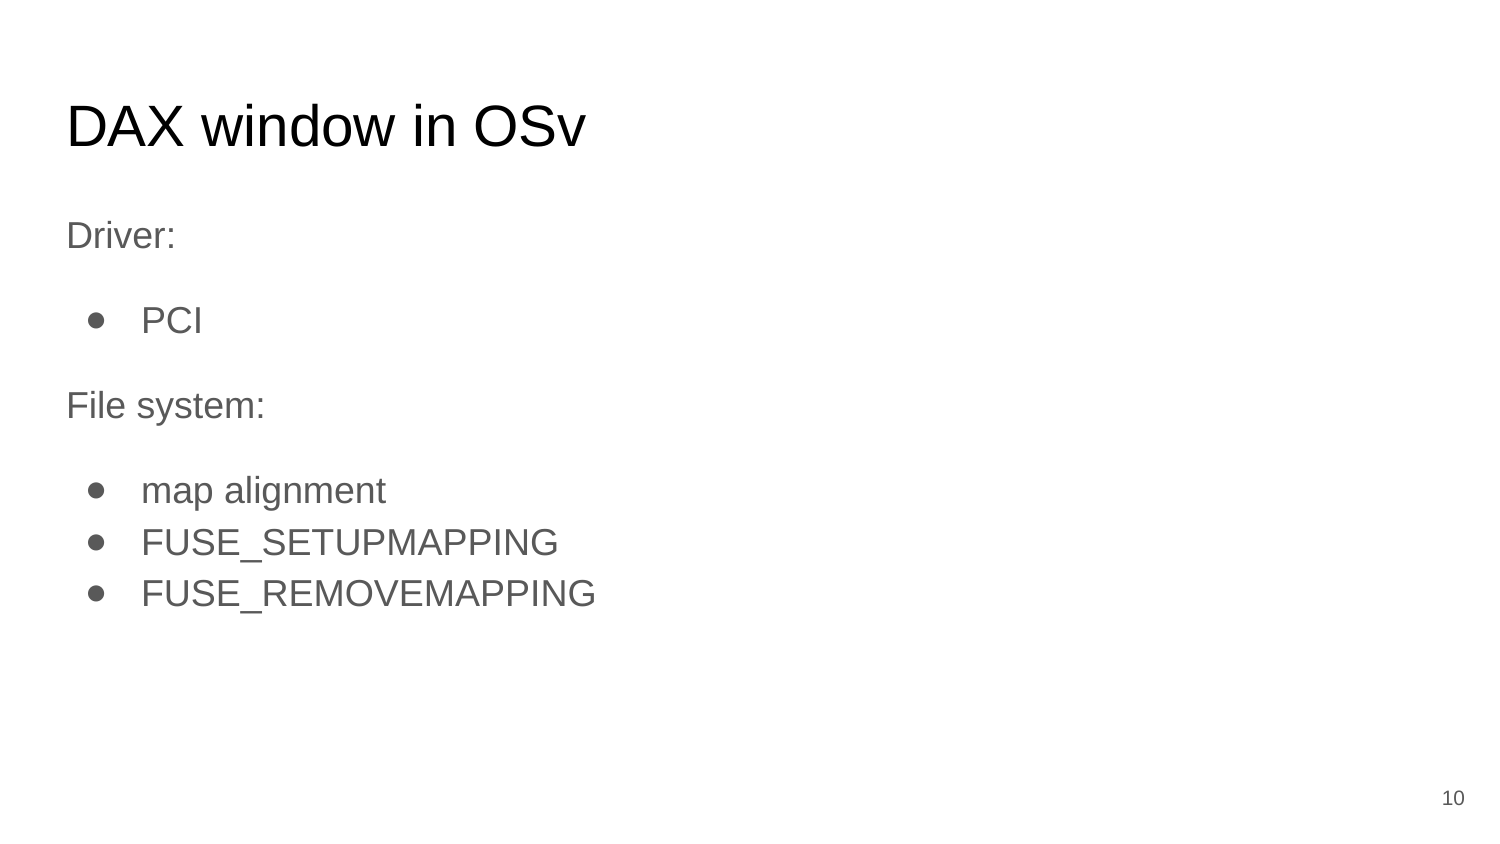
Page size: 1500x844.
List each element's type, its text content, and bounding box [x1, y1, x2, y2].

slide_number <number> [1389, 764, 1480, 830]
title DAX window in OSv [51, 72, 1449, 167]
list Driver: PCI File system: map alignment FUSE_SETUPMAPPING FUSE_REMOVEMAPPING [51, 189, 1449, 750]
